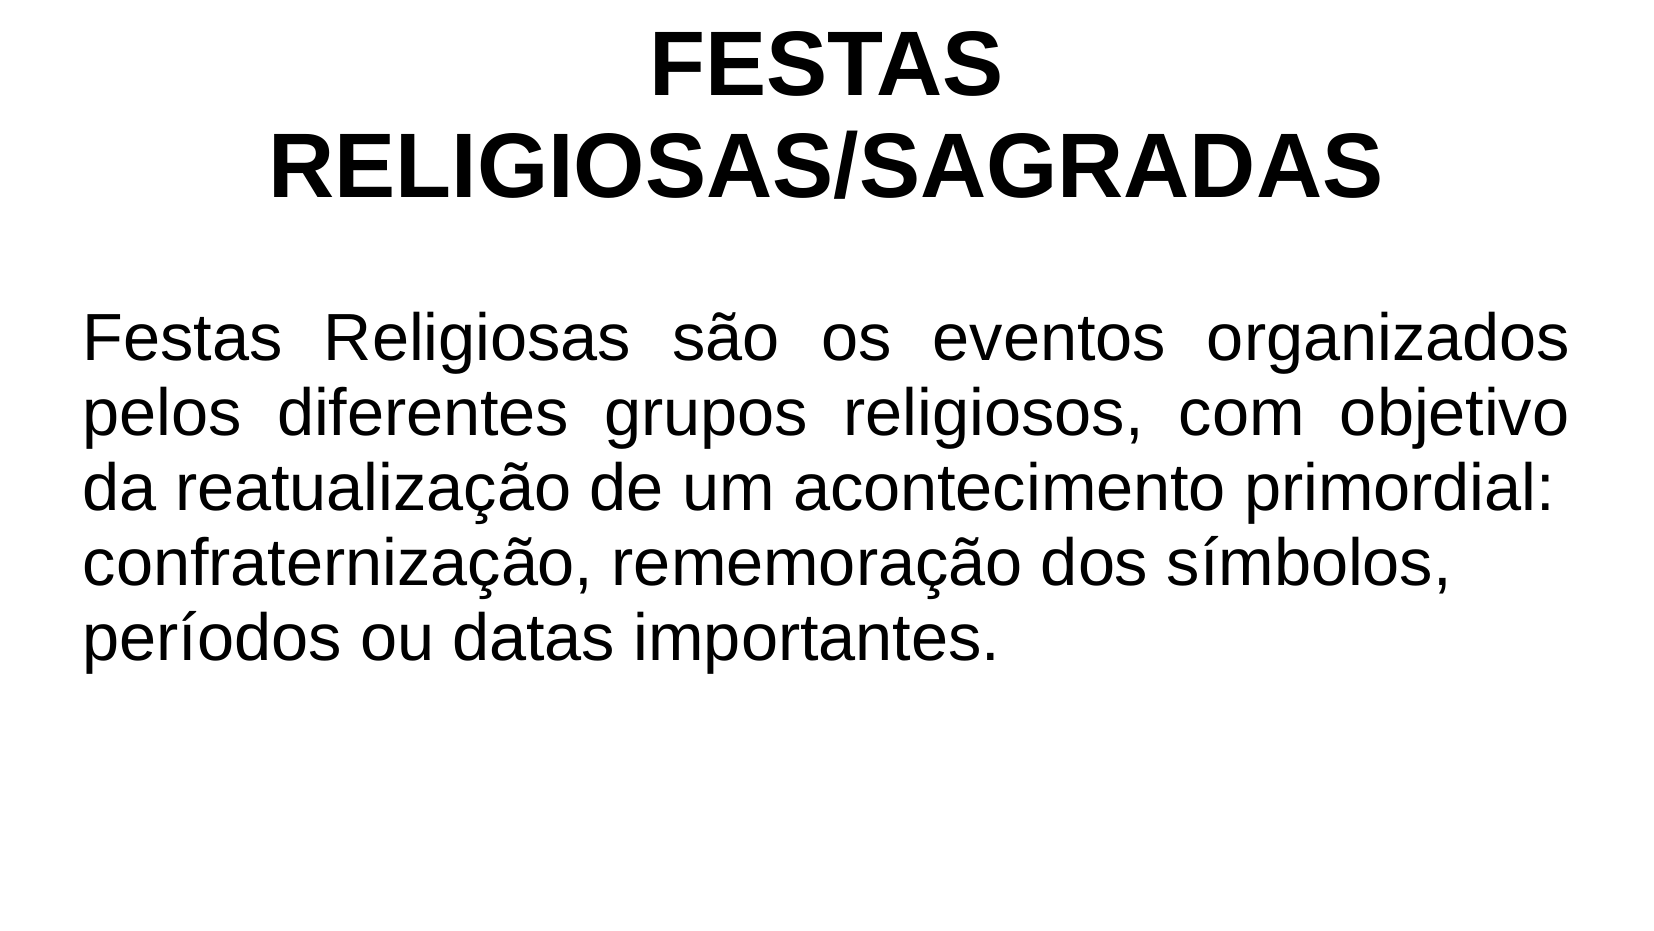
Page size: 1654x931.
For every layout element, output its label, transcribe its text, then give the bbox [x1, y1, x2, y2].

title FESTAS RELIGIOSAS/SAGRADAS [82, 12, 1571, 217]
subtitle Festas Religiosas são os eventos organizados pelos diferentes grupos religiosos, com objetivo da reatualização de um acontecimento primordial: confraternização, rememoração dos símbolos, períodos ou datas importantes. [82, 217, 1571, 758]
